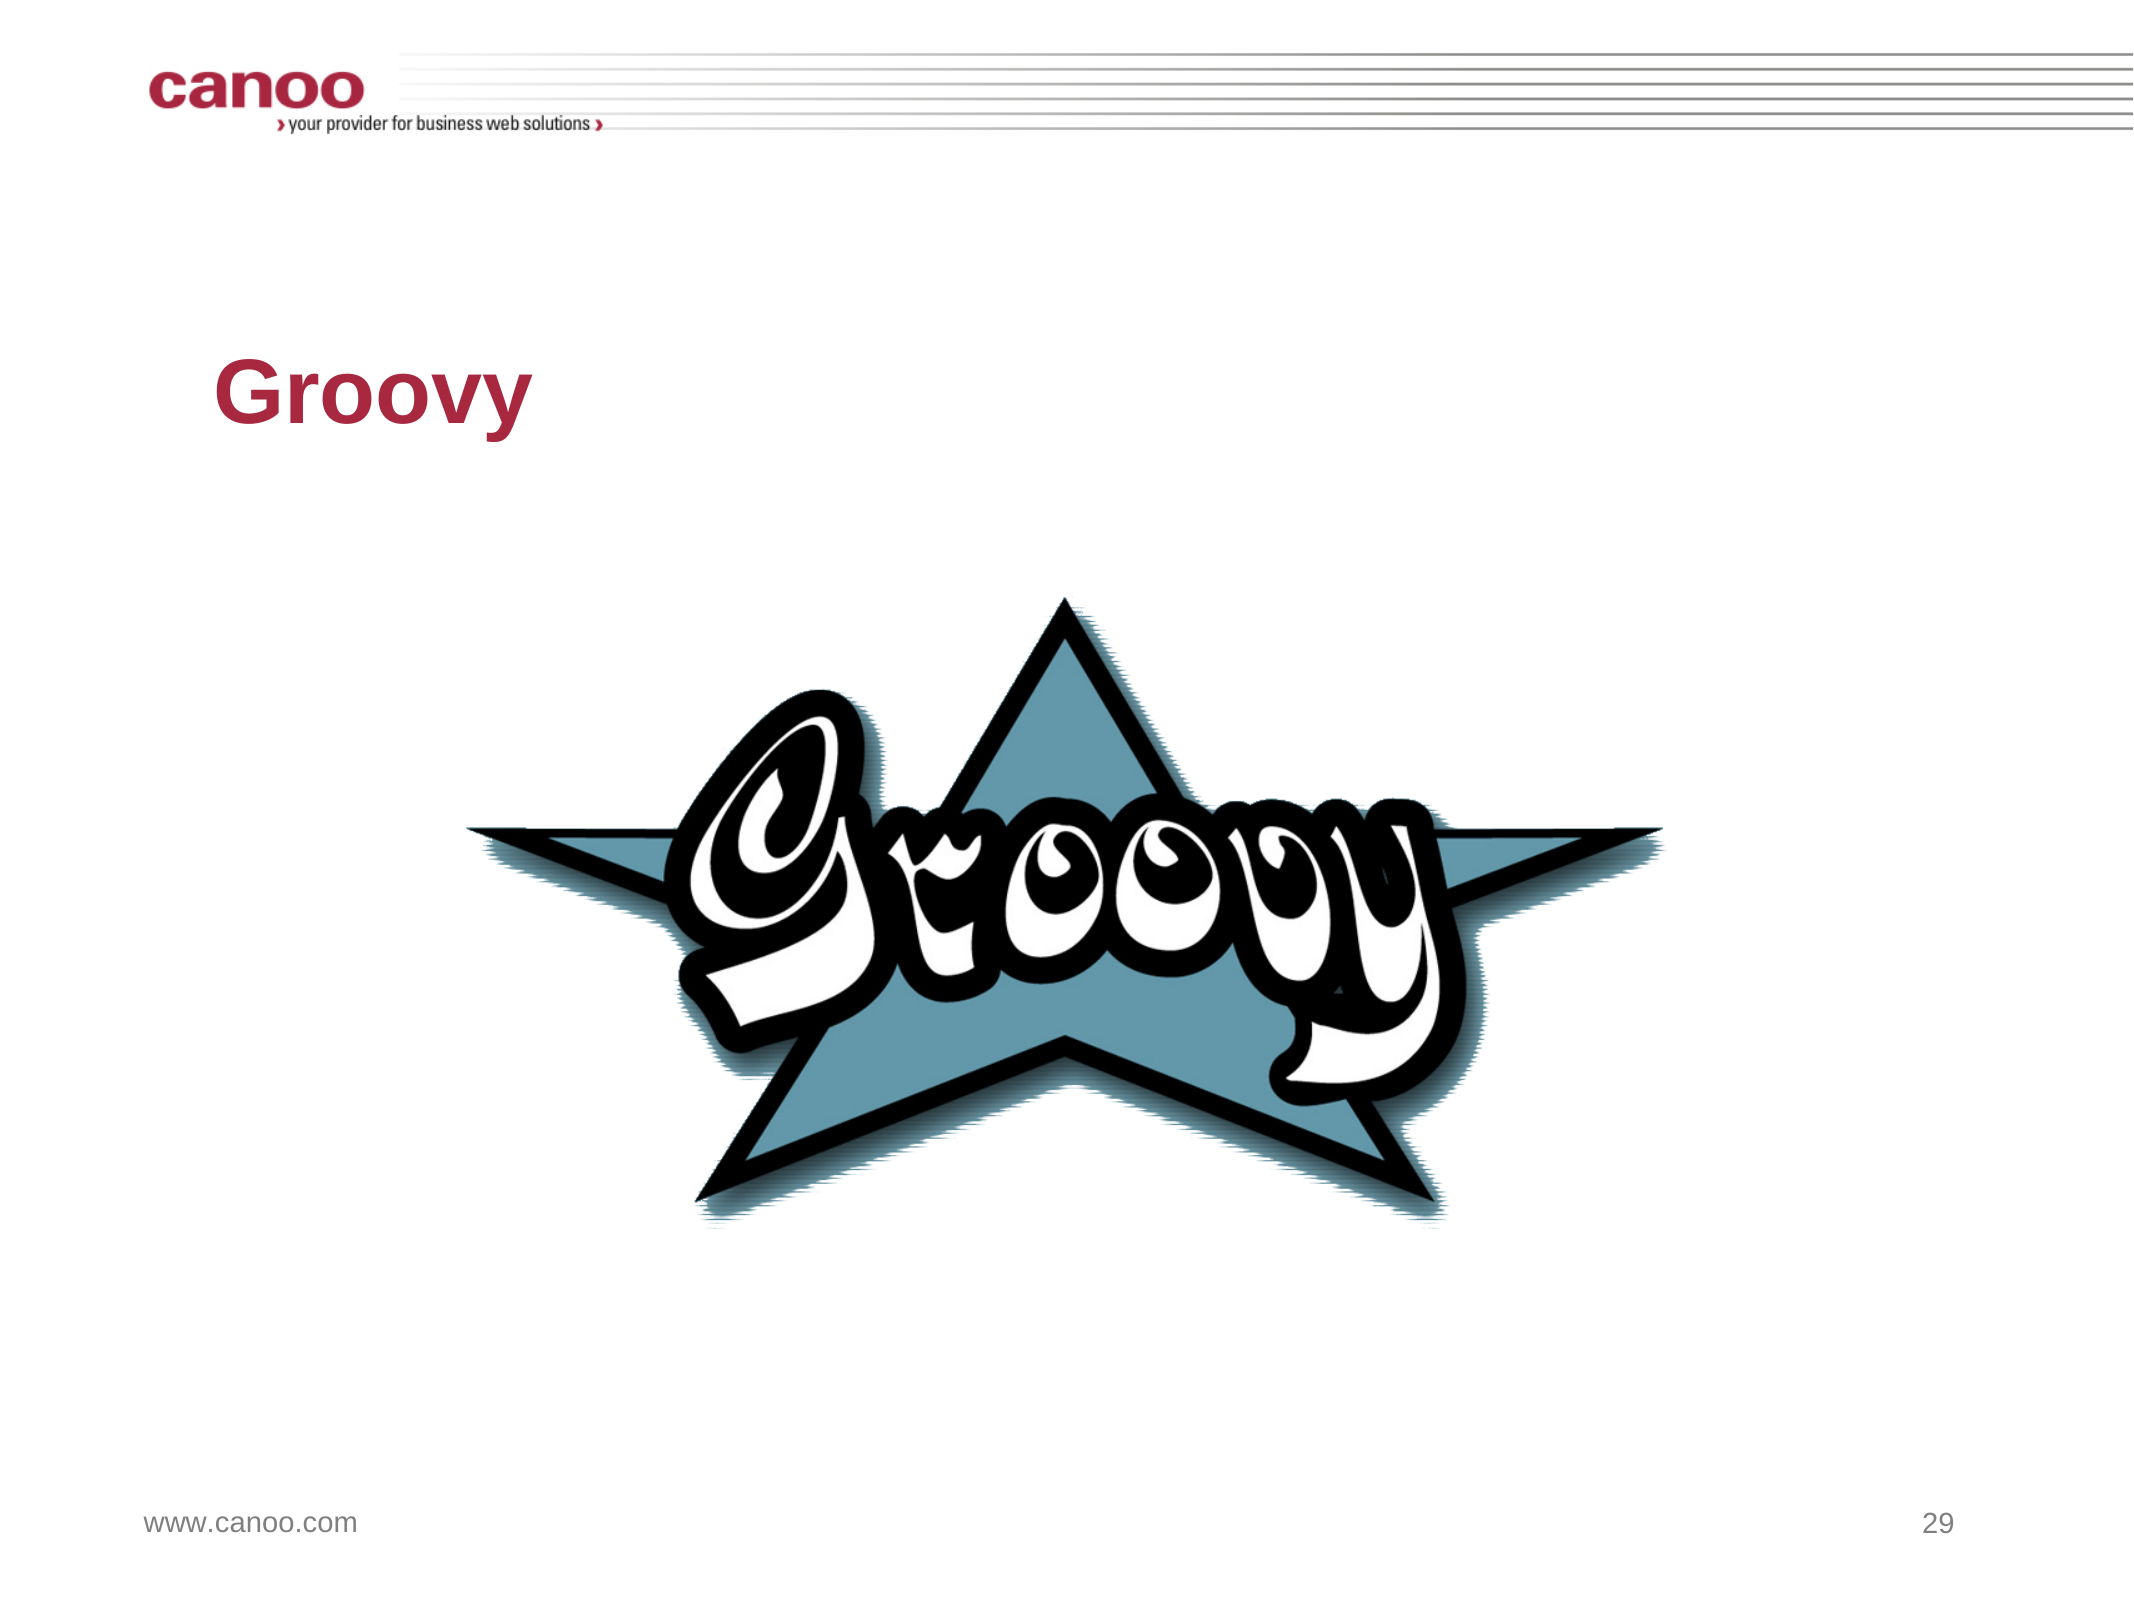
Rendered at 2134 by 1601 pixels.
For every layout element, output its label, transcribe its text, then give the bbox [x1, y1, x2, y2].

text_box <number> [1912, 1496, 1965, 1547]
picture [466, 596, 1667, 1229]
title Groovy [204, 220, 2020, 451]
picture [0, 21, 2134, 188]
